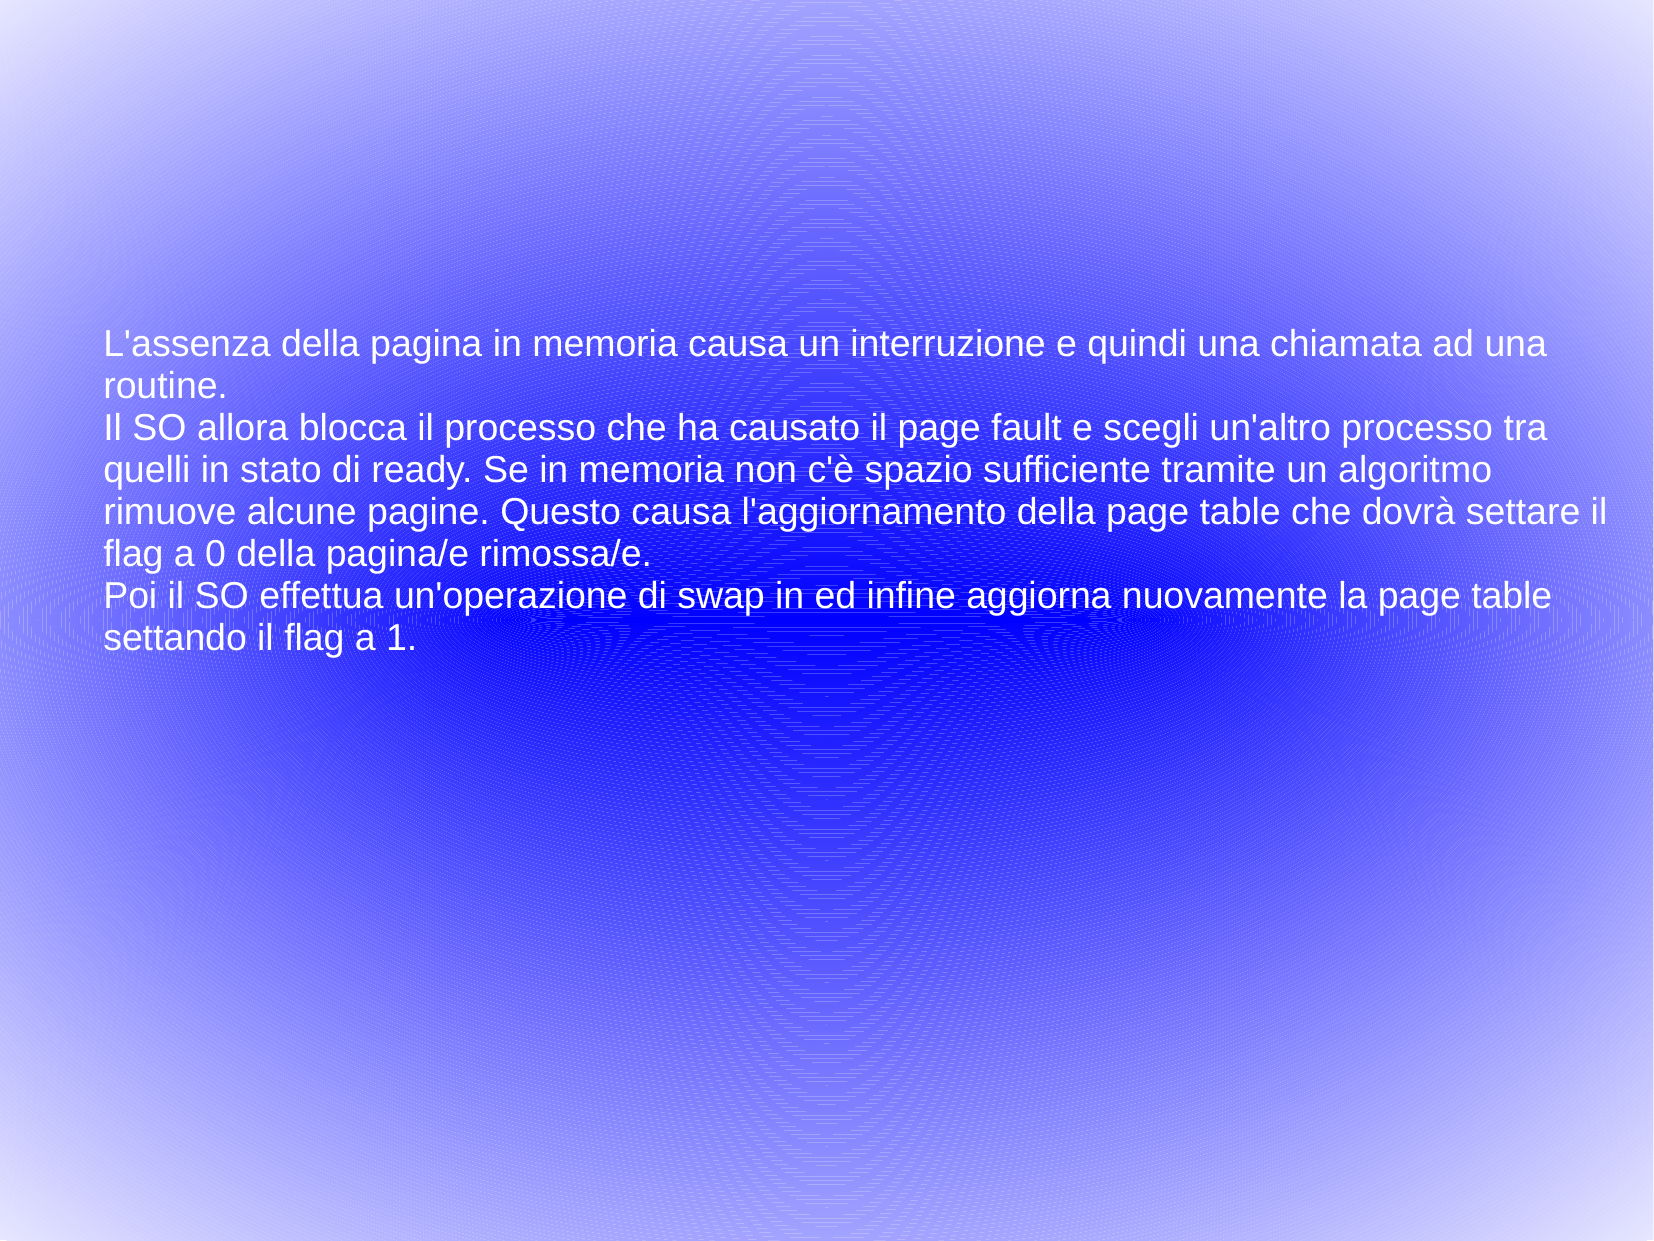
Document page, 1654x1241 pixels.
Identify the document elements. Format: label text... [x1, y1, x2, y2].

text_box L'assenza della pagina in memoria causa un interruzione e quindi una chiamata ad una routine. Il SO allora blocca il processo che ha causato il page fault e scegli un'altro processo tra quelli in stato di ready. Se in memoria non c'è spazio sufficiente tramite un algoritmo rimuove alcune pagine. Questo causa l'aggiornamento della page table che dovrà settare il flag a 0 della pagina/e rimossa/e. Poi il SO effettua un'operazione di swap in ed infine aggiorna nuovamente la page table settando il flag a 1. [88, 315, 1625, 798]
